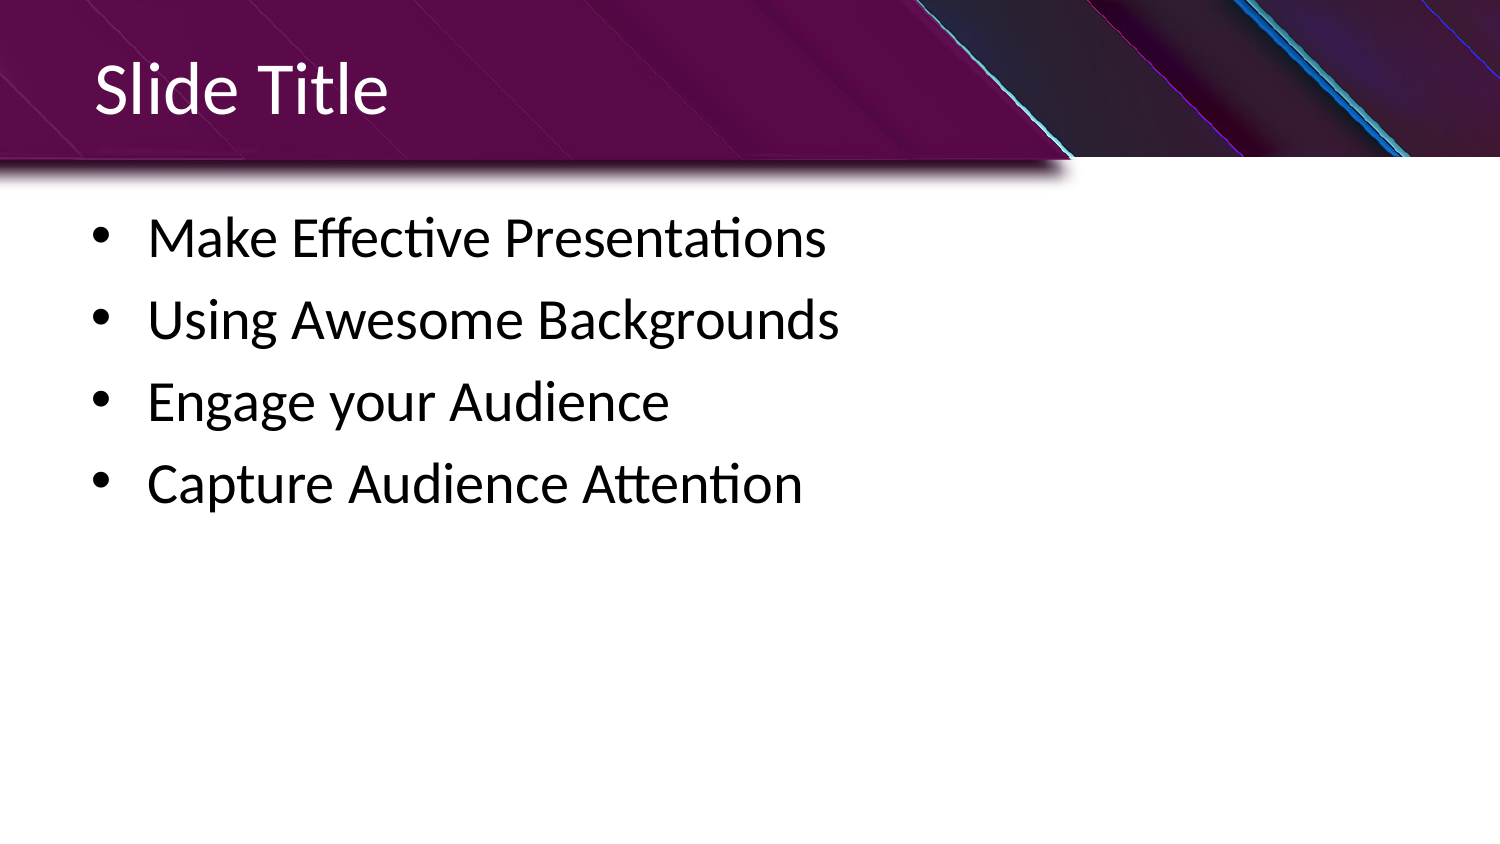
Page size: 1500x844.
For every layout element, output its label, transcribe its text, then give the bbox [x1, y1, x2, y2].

picture [0, 0, 1500, 844]
text_box Slide Title [79, 22, 1435, 148]
text_box Make Effective Presentations Using Awesome Backgrounds Engage your Audience Capture Audience Attention [76, 192, 1429, 784]
